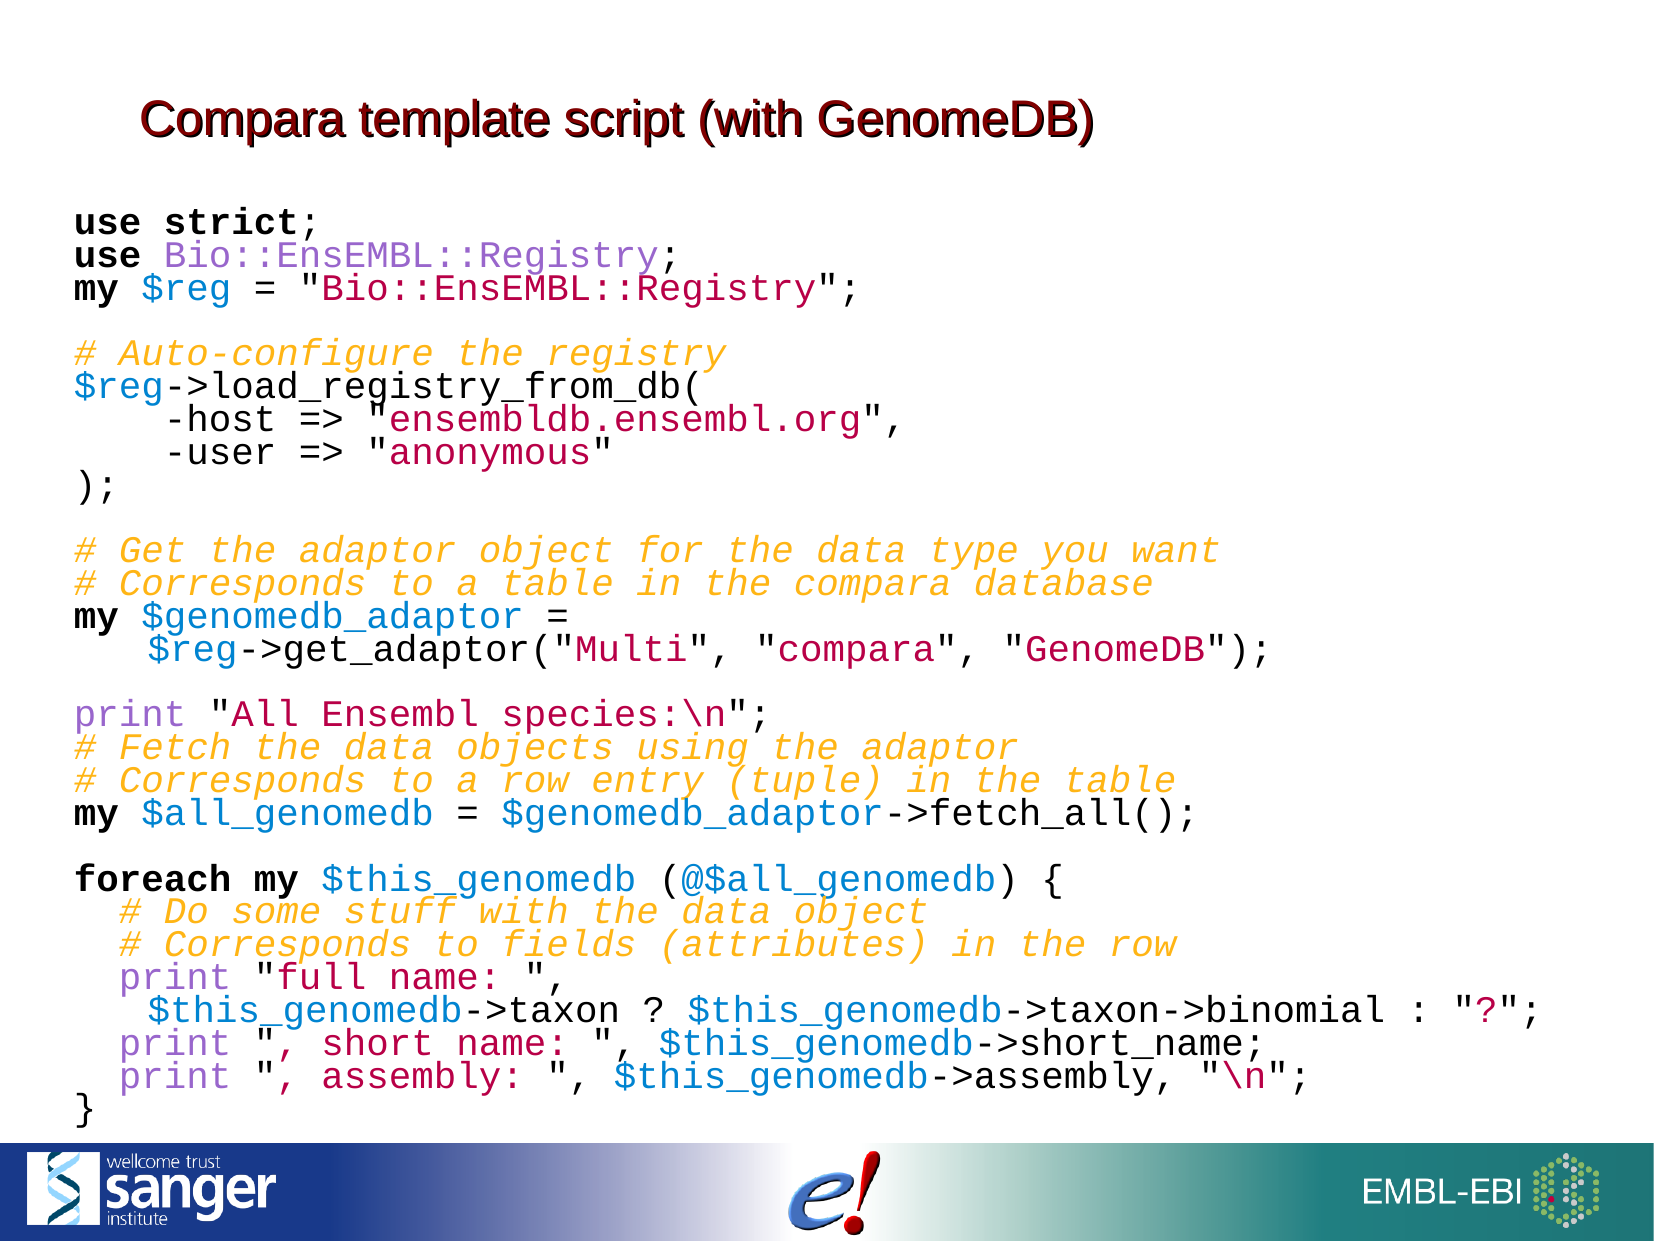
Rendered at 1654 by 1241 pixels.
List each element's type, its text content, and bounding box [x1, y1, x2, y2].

text_box use strict; use Bio::EnsEMBL::Registry; my $reg = "Bio::EnsEMBL::Registry"; # Auto-configure the registry $reg->load_registry_from_db( -host => "ensembldb.ensembl.org", -user => "anonymous" ); # Get the adaptor object for the data type you want # Corresponds to a table in the compara database my $genomedb_adaptor = $reg->get_adaptor("Multi", "compara", "GenomeDB"); print "All Ensembl species:\n"; # Fetch the data objects using the adaptor # Corresponds to a row entry (tuple) in the table my $all_genomedb = $genomedb_adaptor->fetch_all(); foreach my $this_genomedb (@$all_genomedb) { # Do some stuff with the data object # Corresponds to fields (attributes) in the row print "full name: ", $this_genomedb->taxon ? $this_genomedb->taxon->binomial : "?"; print ", short name: ", $this_genomedb->short_name; print ", assembly: ", $this_genomedb->assembly, "\n"; } [59, 200, 1595, 1168]
title Compara template script (with GenomeDB) [123, 30, 1527, 200]
picture [0, 1143, 1654, 1241]
